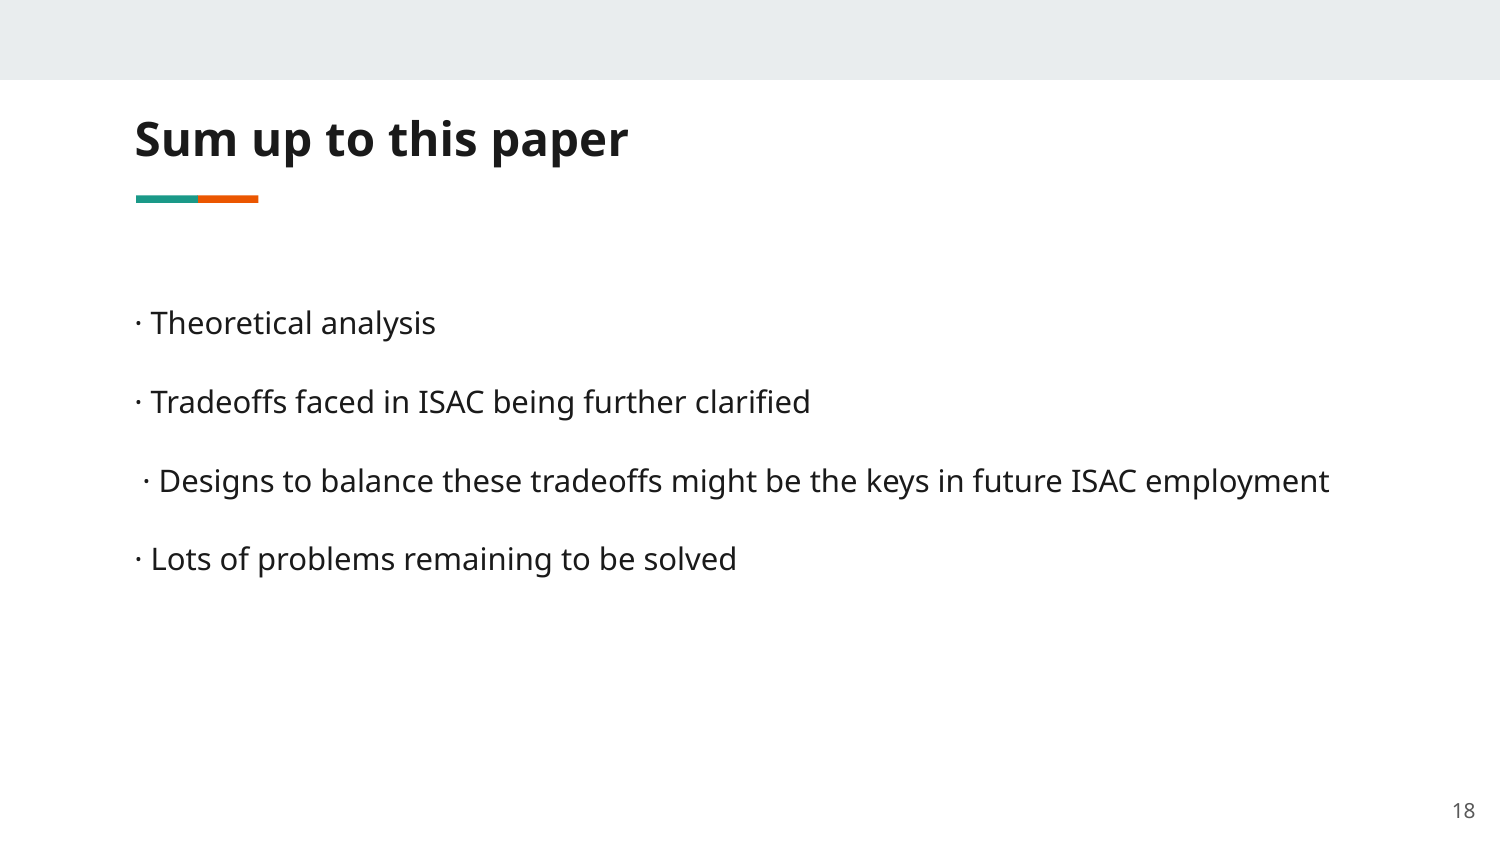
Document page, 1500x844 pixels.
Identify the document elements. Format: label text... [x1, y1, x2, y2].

title Sum up to this paper [119, 93, 1381, 182]
list · Theoretical analysis · Tradeoffs faced in ISAC being further clarified · Designs to balance these tradeoffs might be the keys in future ISAC employment · Lots of problems remaining to be solved [119, 270, 1362, 627]
slide_number <number> [1400, 779, 1491, 844]
